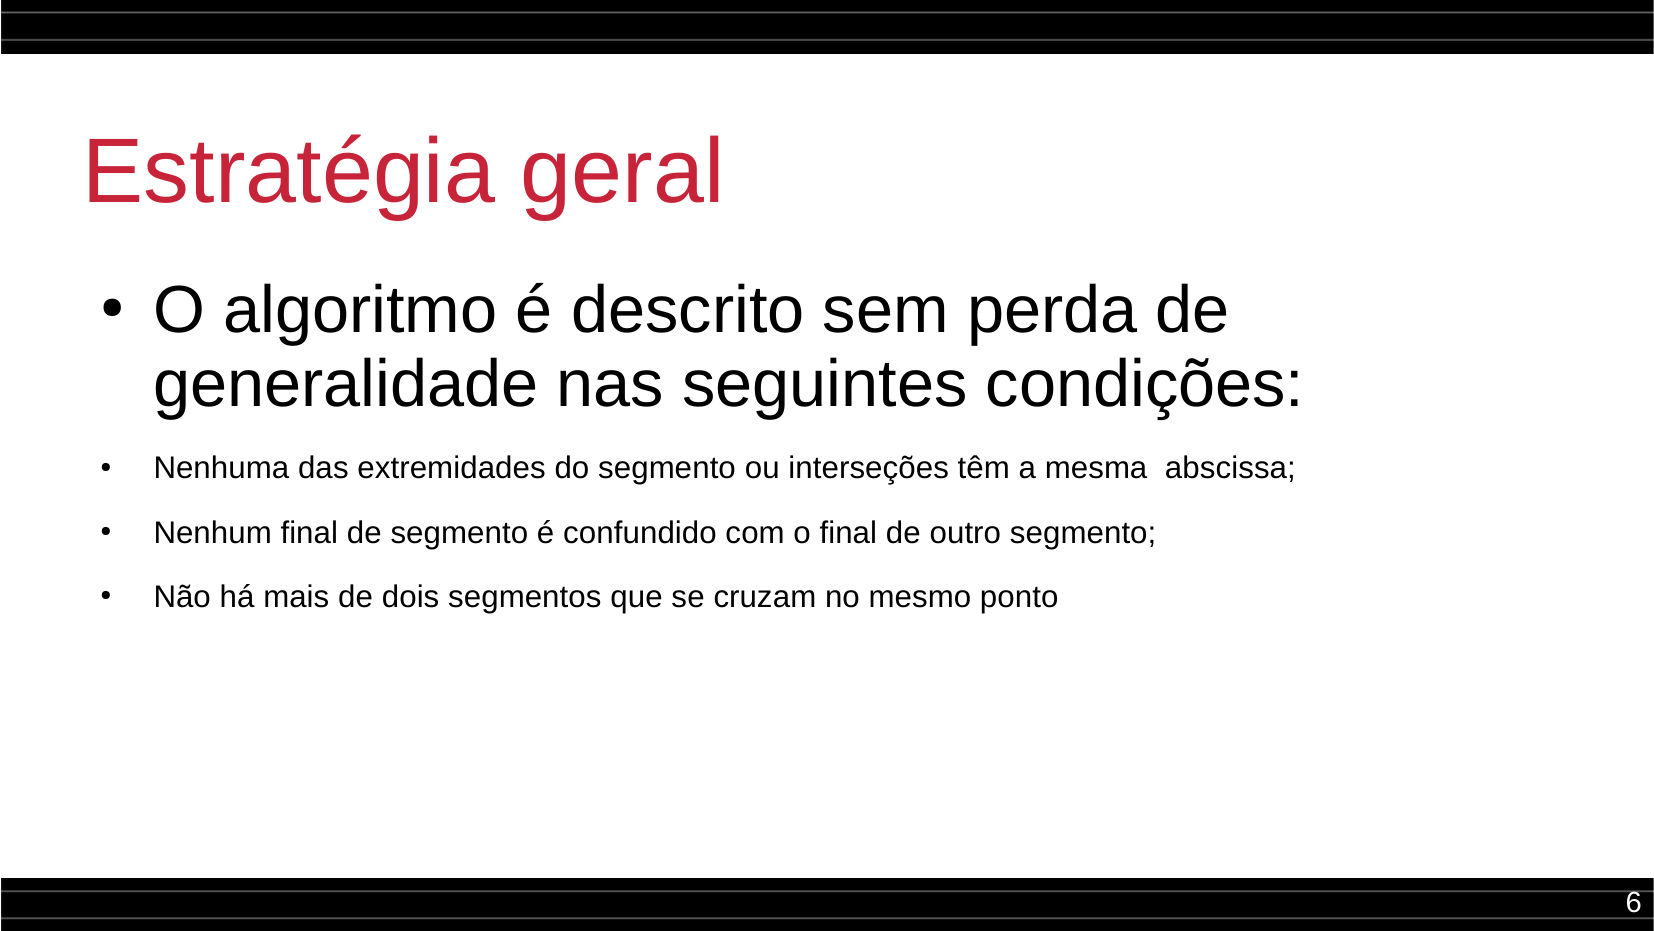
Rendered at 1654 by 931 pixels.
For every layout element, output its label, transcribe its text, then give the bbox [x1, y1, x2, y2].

picture [1, 878, 1654, 931]
title Estratégia geral [82, 92, 1571, 249]
picture [1, 0, 1654, 54]
list O algoritmo é descrito sem perda de generalidade nas seguintes condições: Nenhuma das extremidades do segmento ou interseções têm a mesma abscissa; Nenhum final de segmento é confundido com o final de outro segmento; Não há mais de dois segmentos que se cruzam no mesmo ponto [82, 271, 1571, 758]
